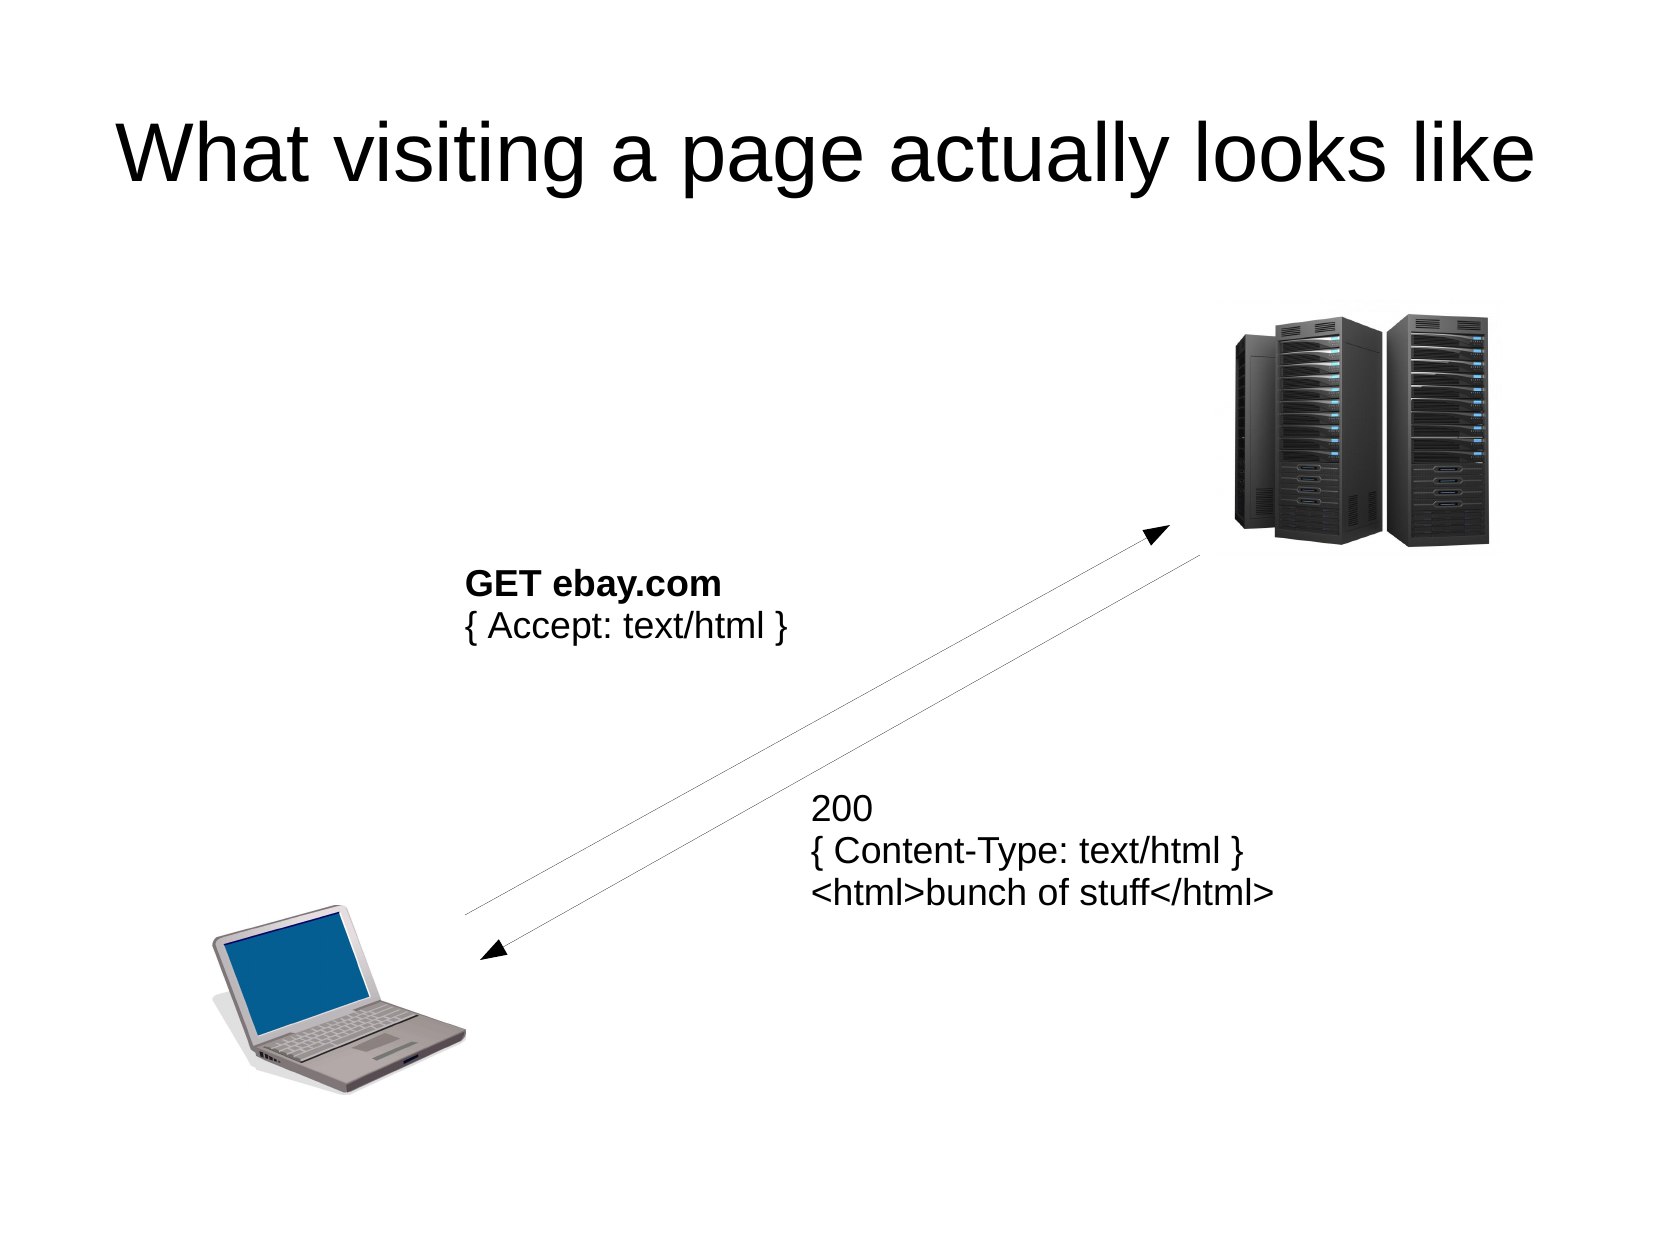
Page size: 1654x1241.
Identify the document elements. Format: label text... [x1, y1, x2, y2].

picture [1215, 299, 1502, 556]
title What visiting a page actually looks like [82, 49, 1571, 257]
picture [212, 905, 466, 1096]
text_box 200 { Content-Type: text/html } <html>bunch of stuff</html> [796, 780, 1291, 921]
text_box GET ebay.com { Accept: text/html } [450, 555, 803, 654]
